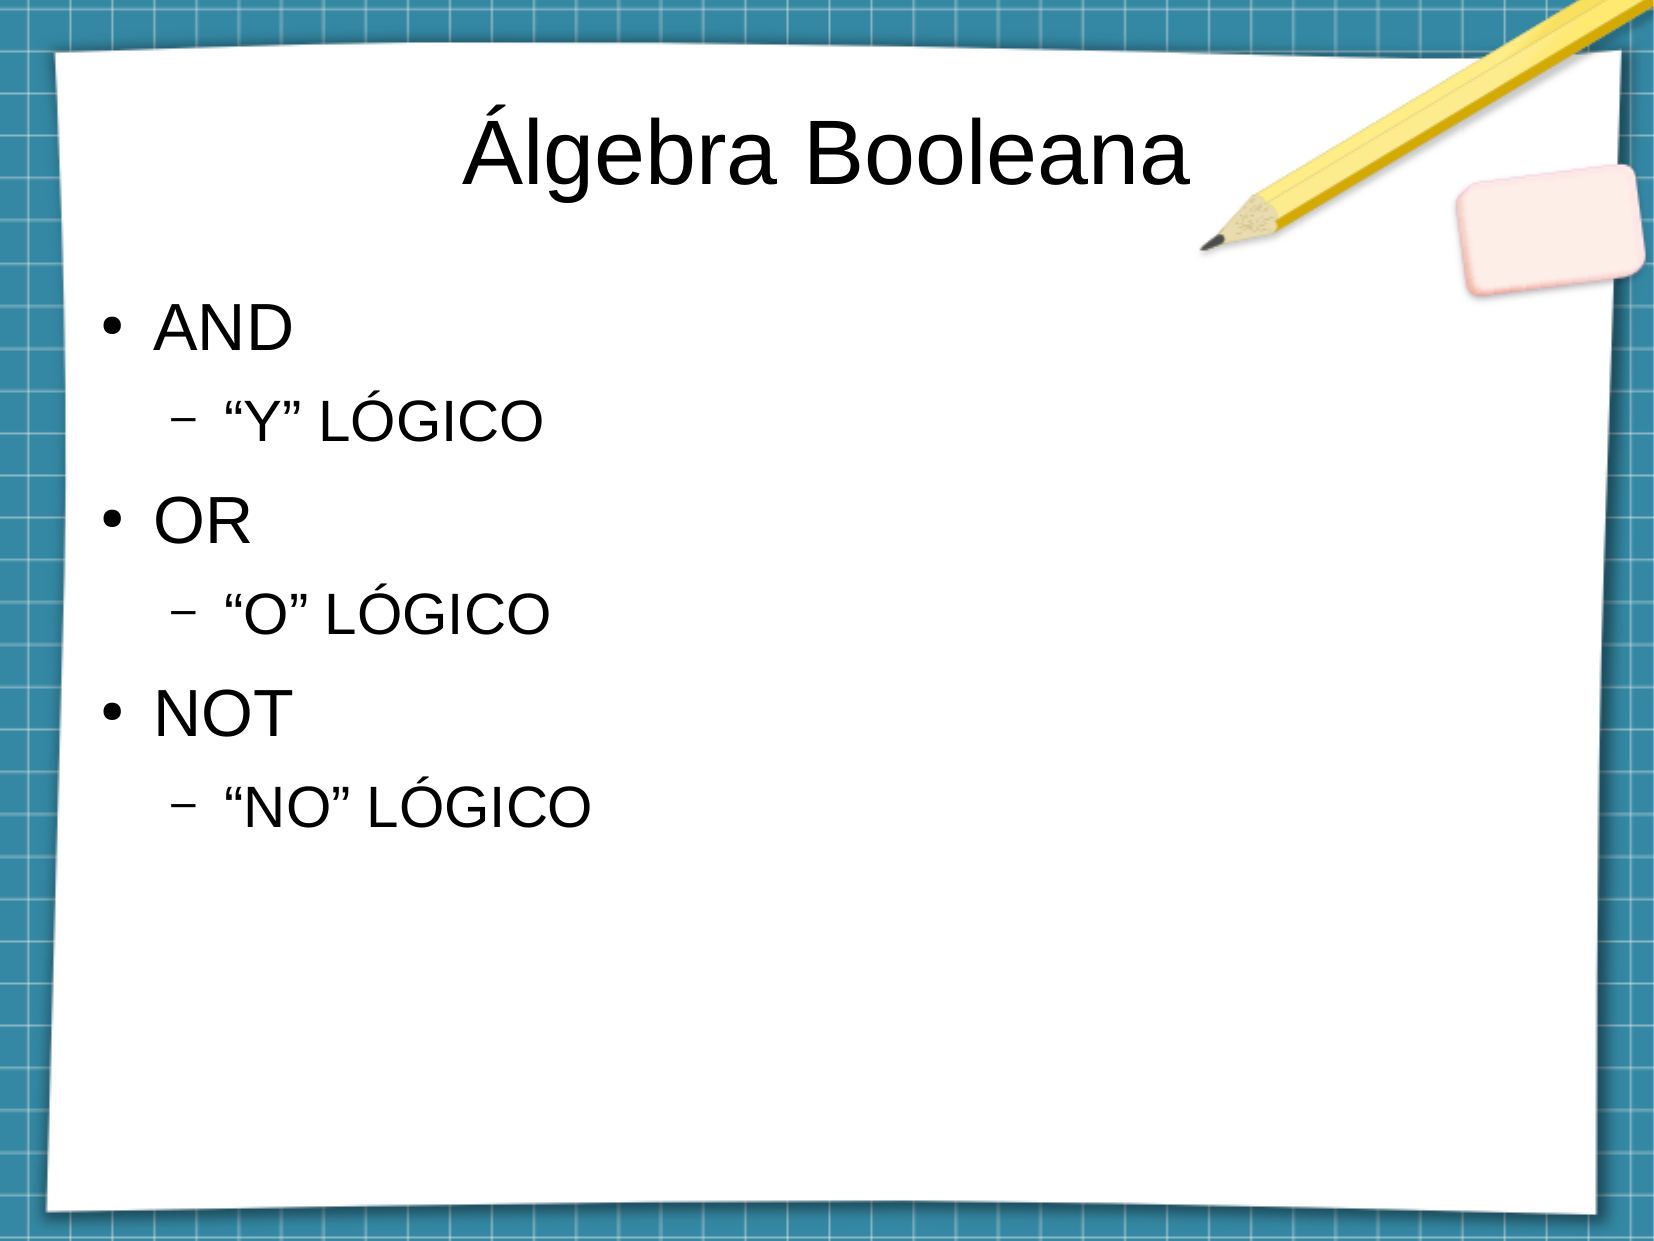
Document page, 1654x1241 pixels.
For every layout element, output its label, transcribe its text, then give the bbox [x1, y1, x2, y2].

list AND “Y” LÓGICO OR “O” LÓGICO NOT “NO” LÓGICO [82, 290, 1571, 1010]
picture [0, 0, 1654, 1241]
title Álgebra Booleana [82, 49, 1571, 257]
